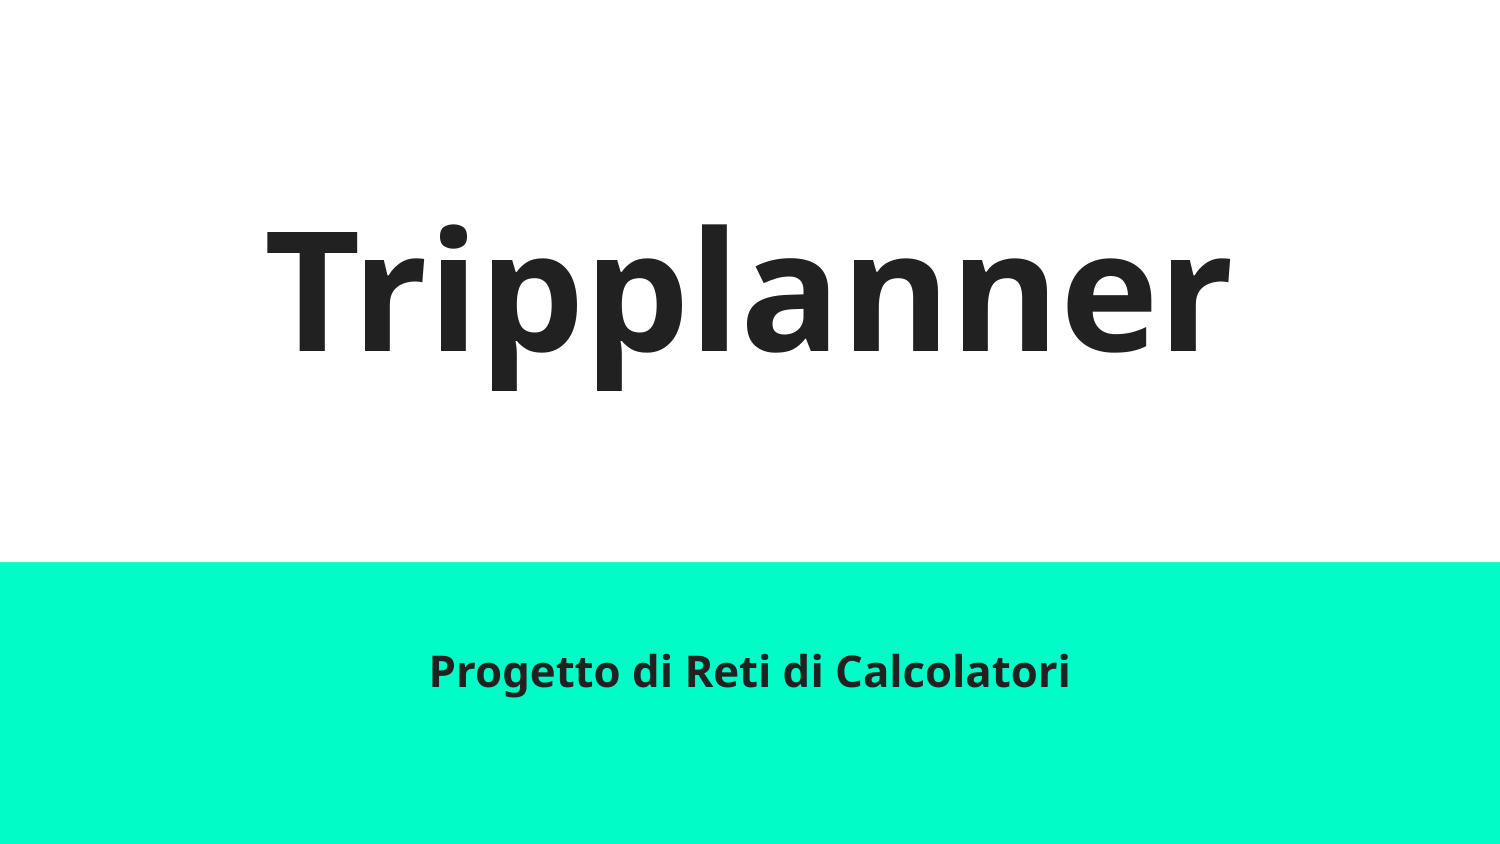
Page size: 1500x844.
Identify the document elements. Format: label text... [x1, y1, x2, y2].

text_box Progetto di Reti di Calcolatori [51, 638, 1449, 754]
text_box Tripplanner [51, 64, 1449, 506]
